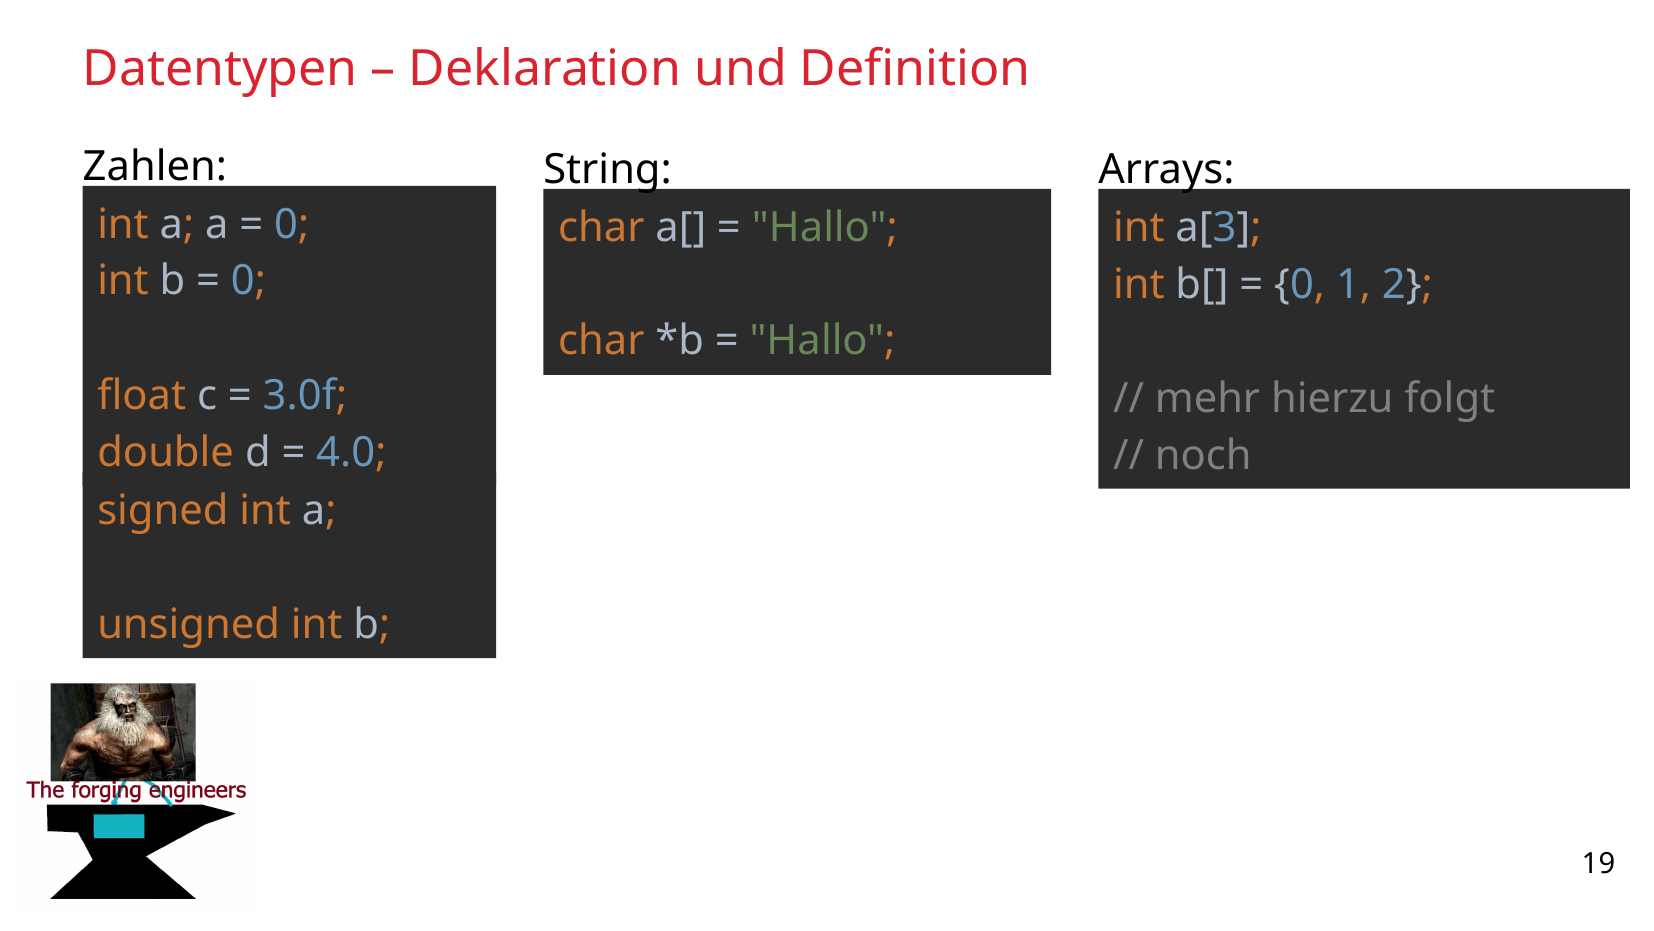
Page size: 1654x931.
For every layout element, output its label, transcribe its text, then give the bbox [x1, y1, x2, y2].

text_box Zahlen: [82, 138, 243, 186]
text_box int a[3]; int b[] = {0, 1, 2}; // mehr hierzu folgt // noch [1098, 188, 1630, 441]
picture [17, 679, 254, 916]
text_box Arrays: [1098, 141, 1258, 189]
text_box String: [543, 141, 703, 189]
text_box char a[] = "Hallo"; char *b = "Hallo"; [543, 188, 1052, 346]
text_box signed int a; unsigned int b; [82, 472, 497, 629]
title Datentypen – Deklaration und Definition [82, 37, 1571, 95]
text_box int a; a = 0; int b = 0; float c = 3.0f; double d = 4.0; [82, 185, 497, 438]
